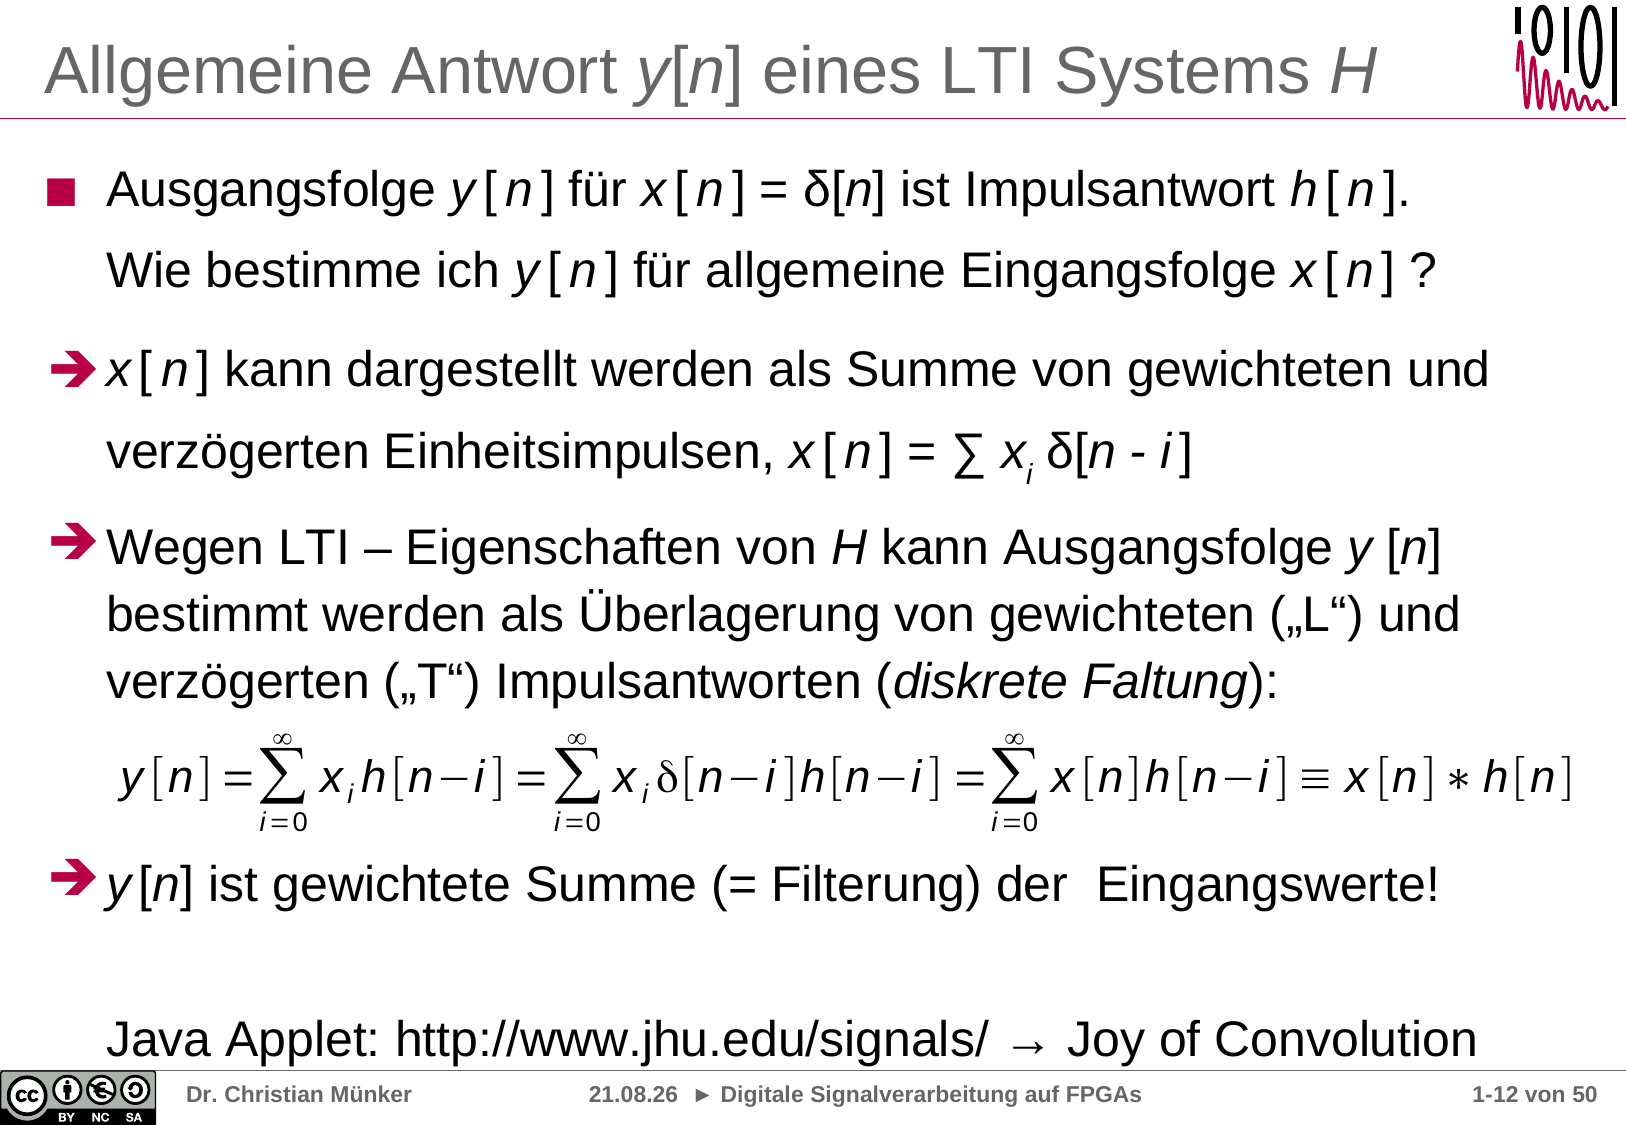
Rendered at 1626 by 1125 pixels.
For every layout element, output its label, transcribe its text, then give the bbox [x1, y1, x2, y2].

list Ausgangsfolge y [ n ] für x [ n ] = δ[n] ist Impulsantwort h [ n ]. Wie bestimme ich y [ n ] für allgemeine Eingangsfolge x [ n ] ? x [ n ] kann dargestellt werden als Summe von gewichteten und verzögerten Einheitsimpulsen, x [ n ] = ∑ xi δ[n - i ] Wegen LTI – Eigenschaften von H kann Ausgangsfolge y [n] bestimmt werden als Überlagerung von gewichteten („L“) und verzögerten („T“) Impulsantworten (diskrete Faltung): y [n] ist gewichtete Summe (= Filterung) der Eingangswerte! Java Applet: http://www.jhu.edu/signals/ → Joy of Convolution [47, 147, 1583, 1052]
chart [112, 732, 1579, 839]
title Allgemeine Antwort y[n] eines LTI Systems H [44, 17, 1477, 130]
picture [1512, 0, 1624, 114]
